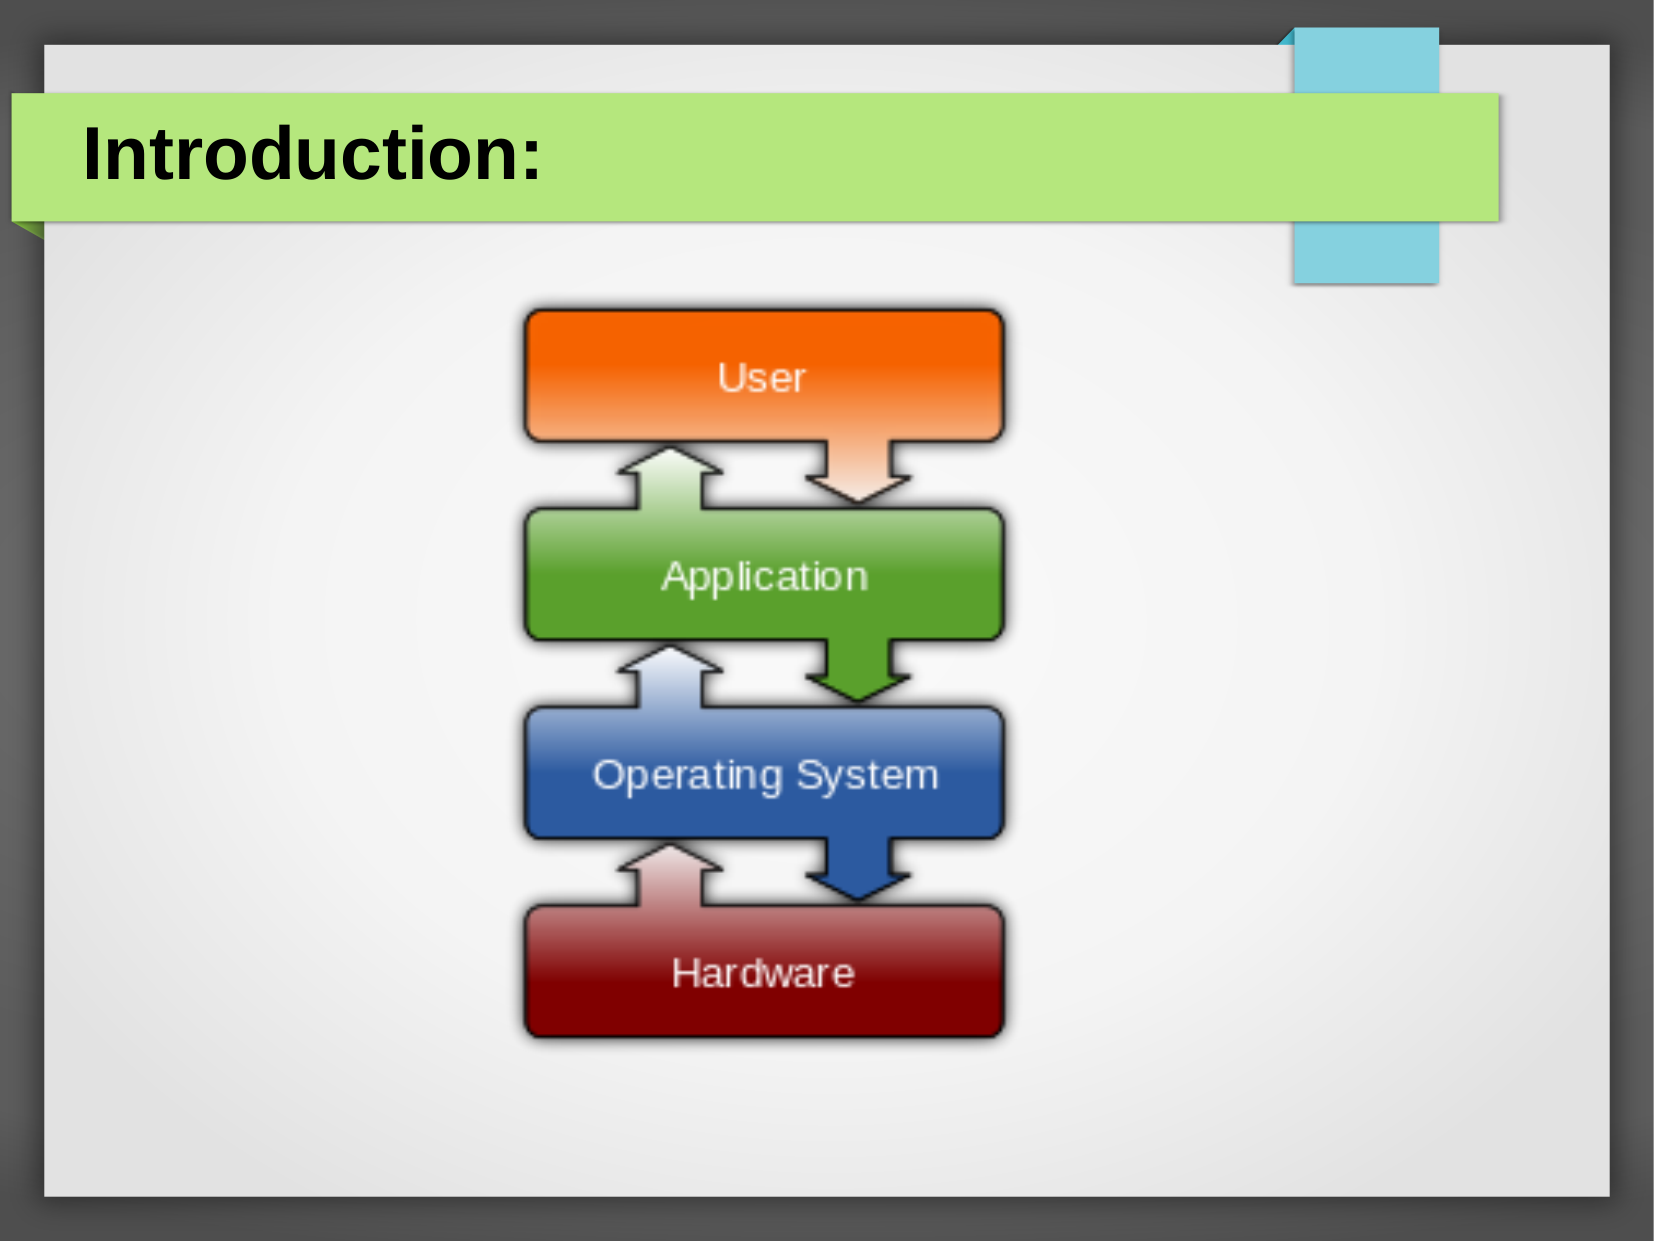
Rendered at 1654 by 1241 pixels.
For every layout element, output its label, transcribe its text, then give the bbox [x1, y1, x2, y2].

picture [0, 0, 1654, 1241]
title Introduction: [82, 94, 1264, 213]
